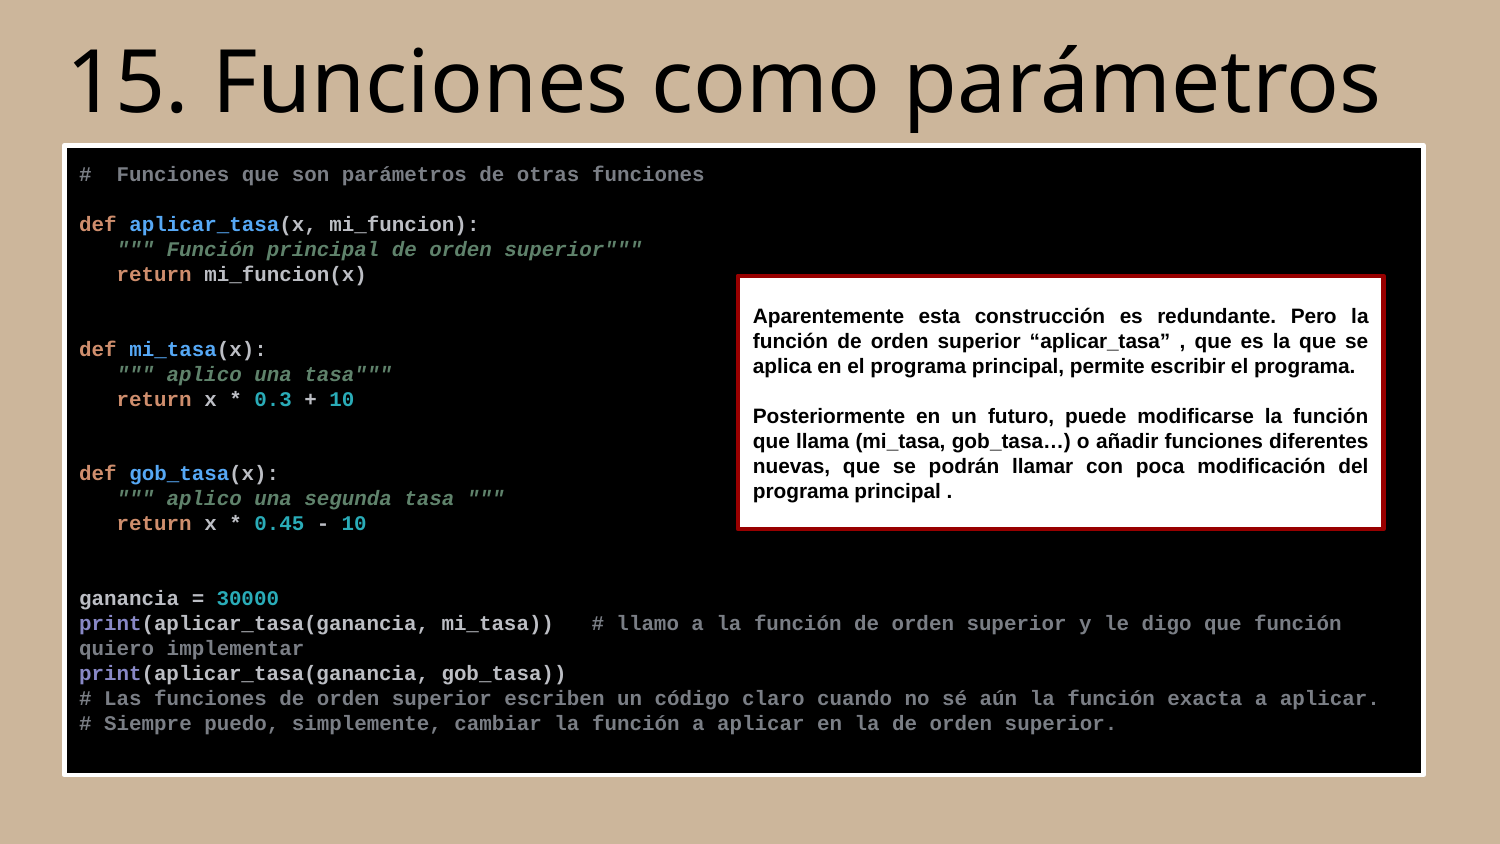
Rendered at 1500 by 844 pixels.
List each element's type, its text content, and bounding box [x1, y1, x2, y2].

title 15. Funciones como parámetros [51, 8, 1449, 146]
text_box Aparentemente esta construcción es redundante. Pero la función de orden superior “aplicar_tasa” , que es la que se aplica en el programa principal, permite escribir el programa. Posteriormente en un futuro, puede modificarse la función que llama (mi_tasa, gob_tasa…) o añadir funciones diferentes nuevas, que se podrán llamar con poca modificación del programa principal . [737, 275, 1384, 530]
text_box # Funciones que son parámetros de otras funciones def aplicar_tasa(x, mi_funcion): """ Función principal de orden superior""" return mi_funcion(x) def mi_tasa(x): """ aplico una tasa""" return x * 0.3 + 10 def gob_tasa(x): """ aplico una segunda tasa """ return x * 0.45 - 10 ganancia = 30000 print(aplicar_tasa(ganancia, mi_tasa)) # llamo a la función de orden superior y le digo que función quiero implementar print(aplicar_tasa(ganancia, gob_tasa)) # Las funciones de orden superior escriben un código claro cuando no sé aún la función exacta a aplicar. # Siempre puedo, simplemente, cambiar la función a aplicar en la de orden superior. [64, 145, 1424, 775]
